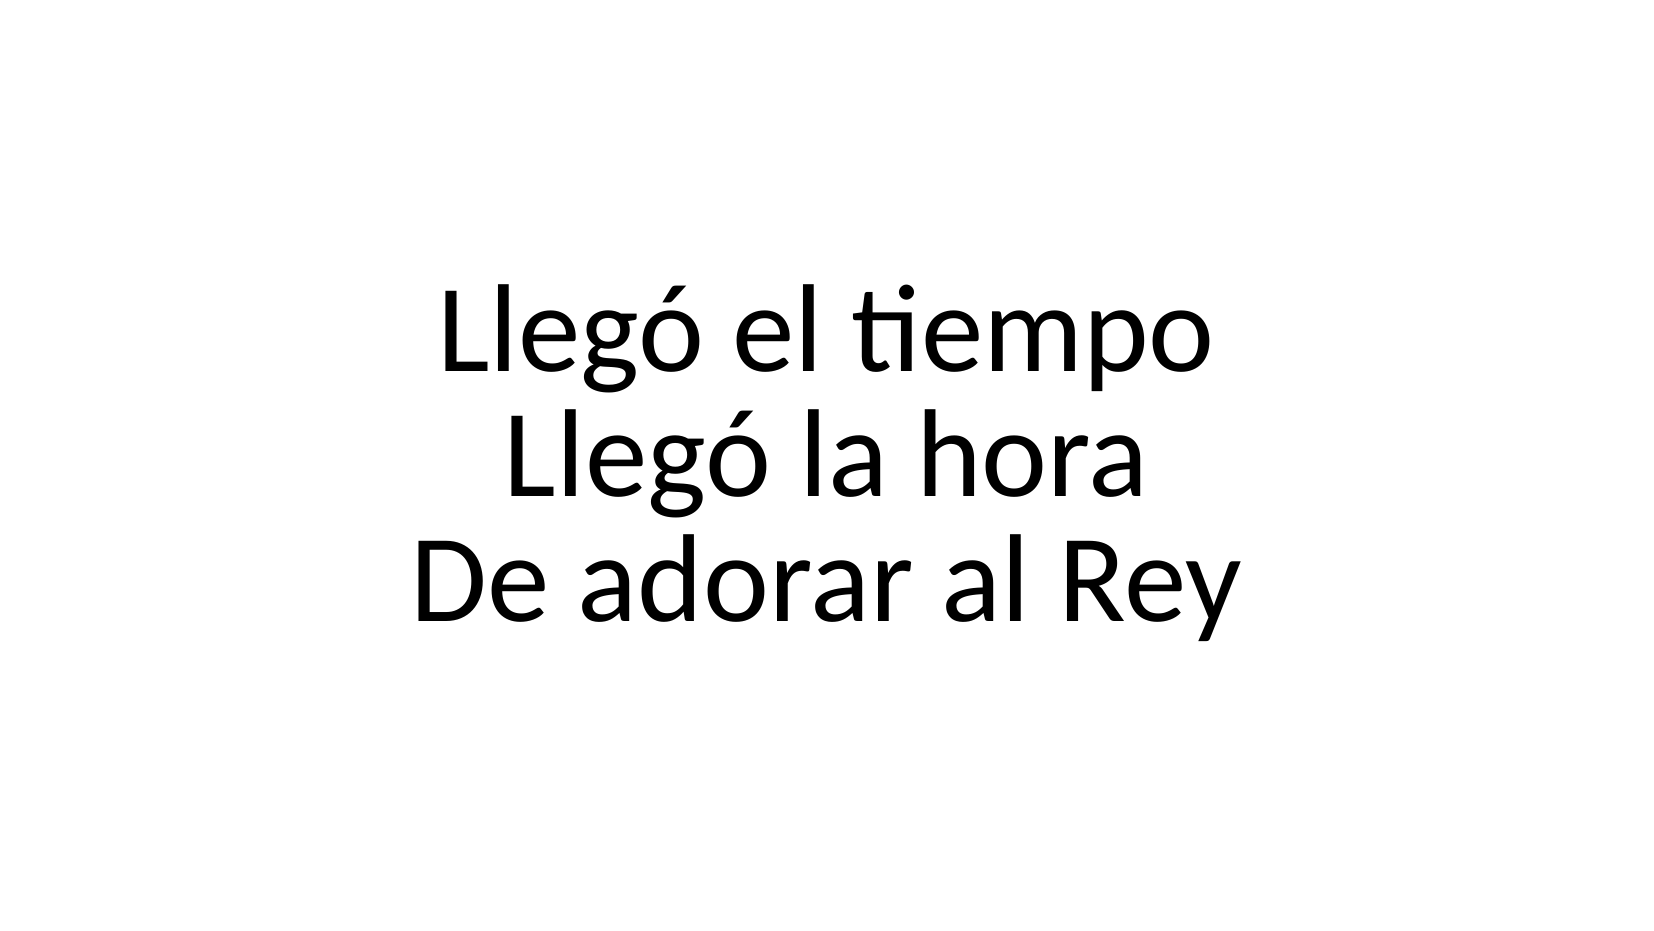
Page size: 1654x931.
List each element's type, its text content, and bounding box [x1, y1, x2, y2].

title Llegó el tiempo Llegó la hora De adorar al Rey [0, 0, 1654, 930]
